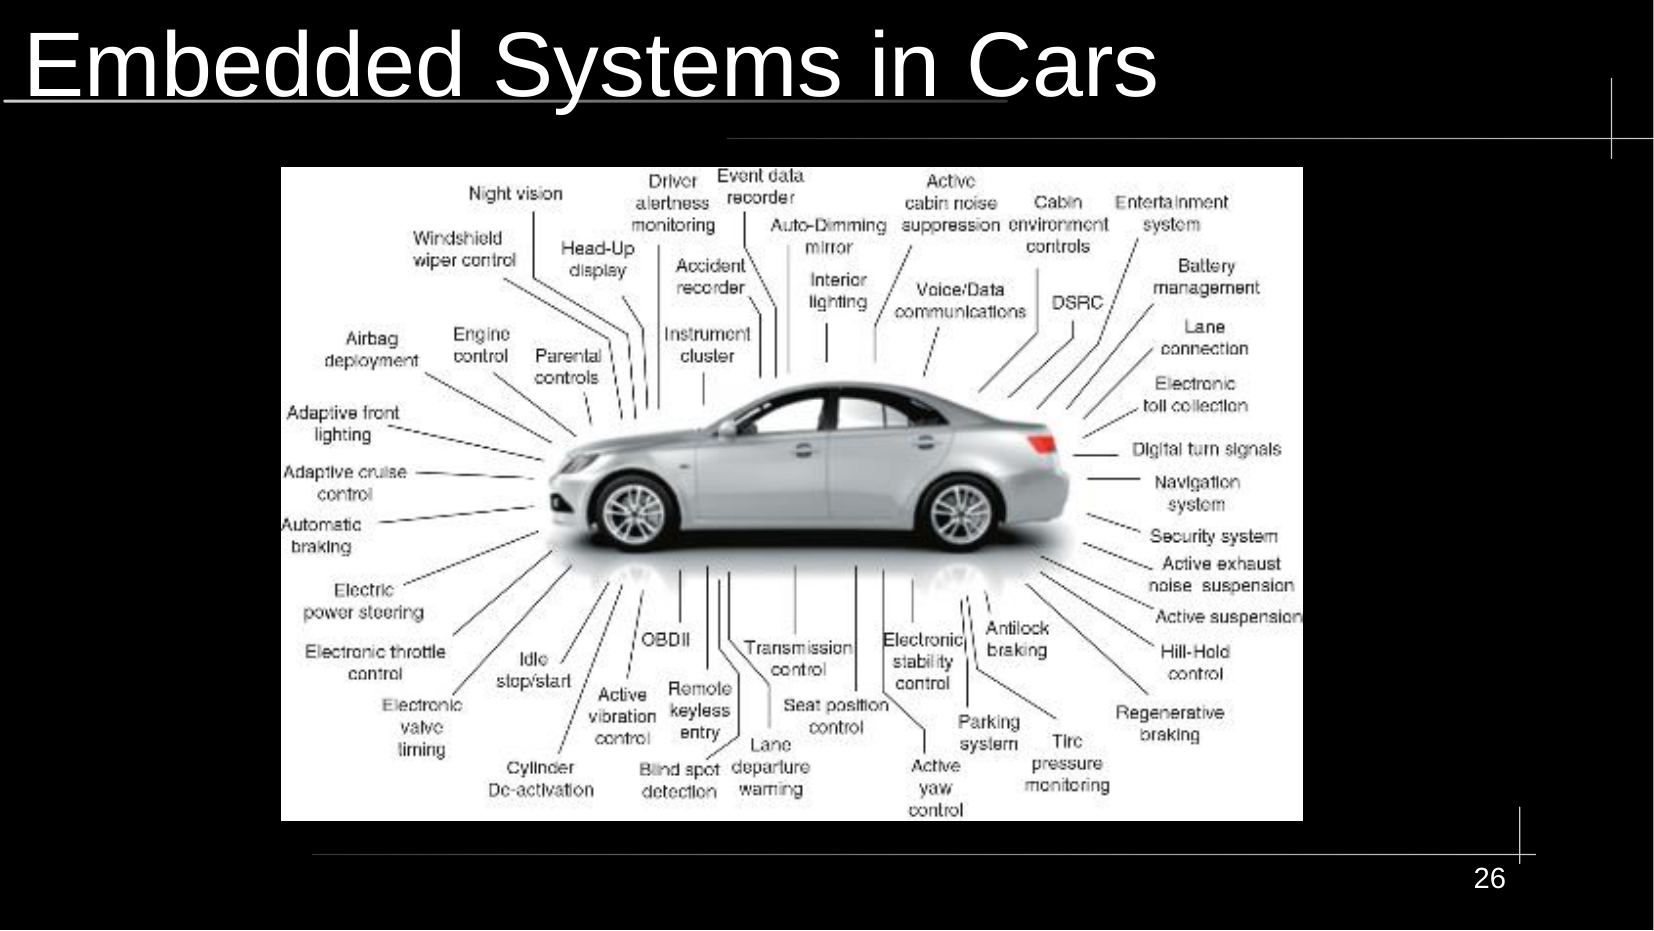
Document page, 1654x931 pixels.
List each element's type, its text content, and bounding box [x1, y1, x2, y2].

picture [281, 167, 1303, 821]
title Embedded Systems in Cars [23, 11, 1589, 119]
